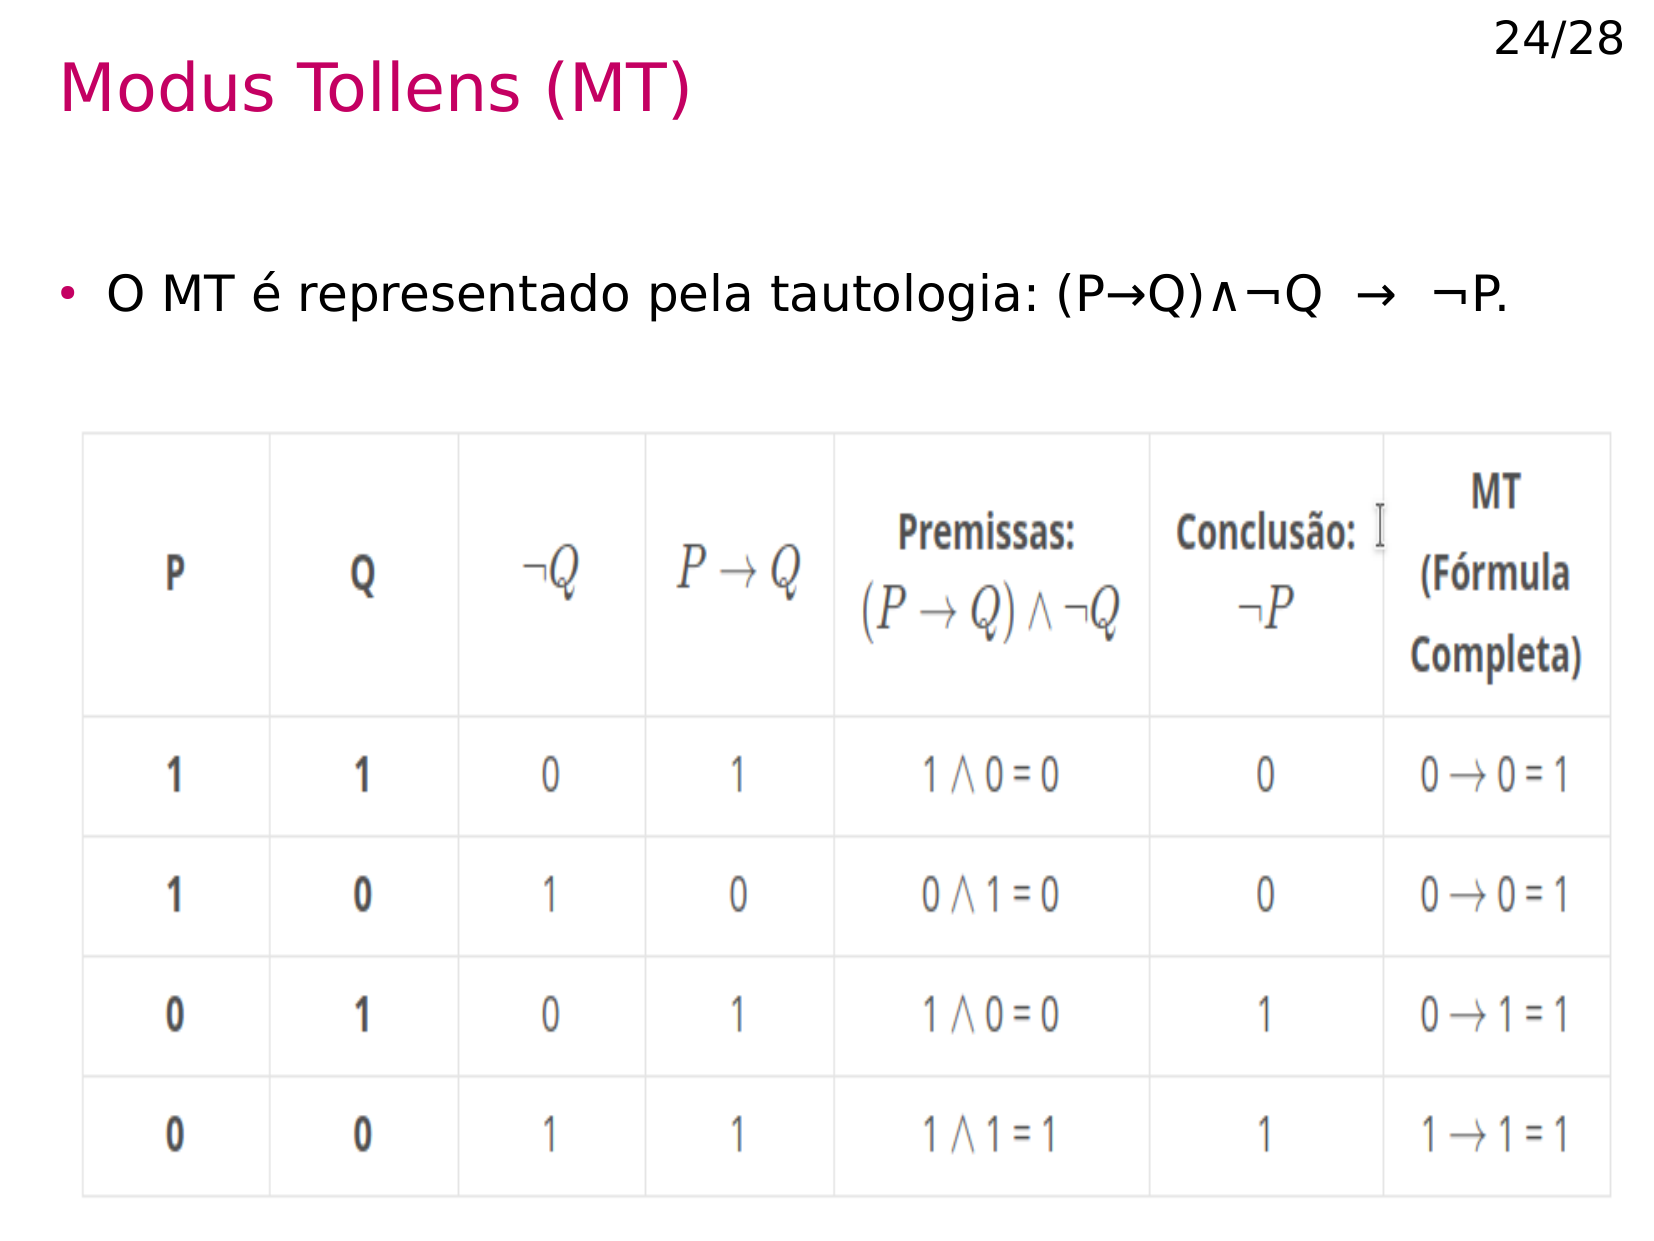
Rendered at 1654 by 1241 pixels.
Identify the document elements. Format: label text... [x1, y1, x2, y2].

list O MT é representado pela tautologia: (P→Q)∧¬Q → ¬P. [59, 236, 1625, 1211]
picture [79, 425, 1620, 1211]
title Modus Tollens (MT) [59, 29, 1625, 148]
